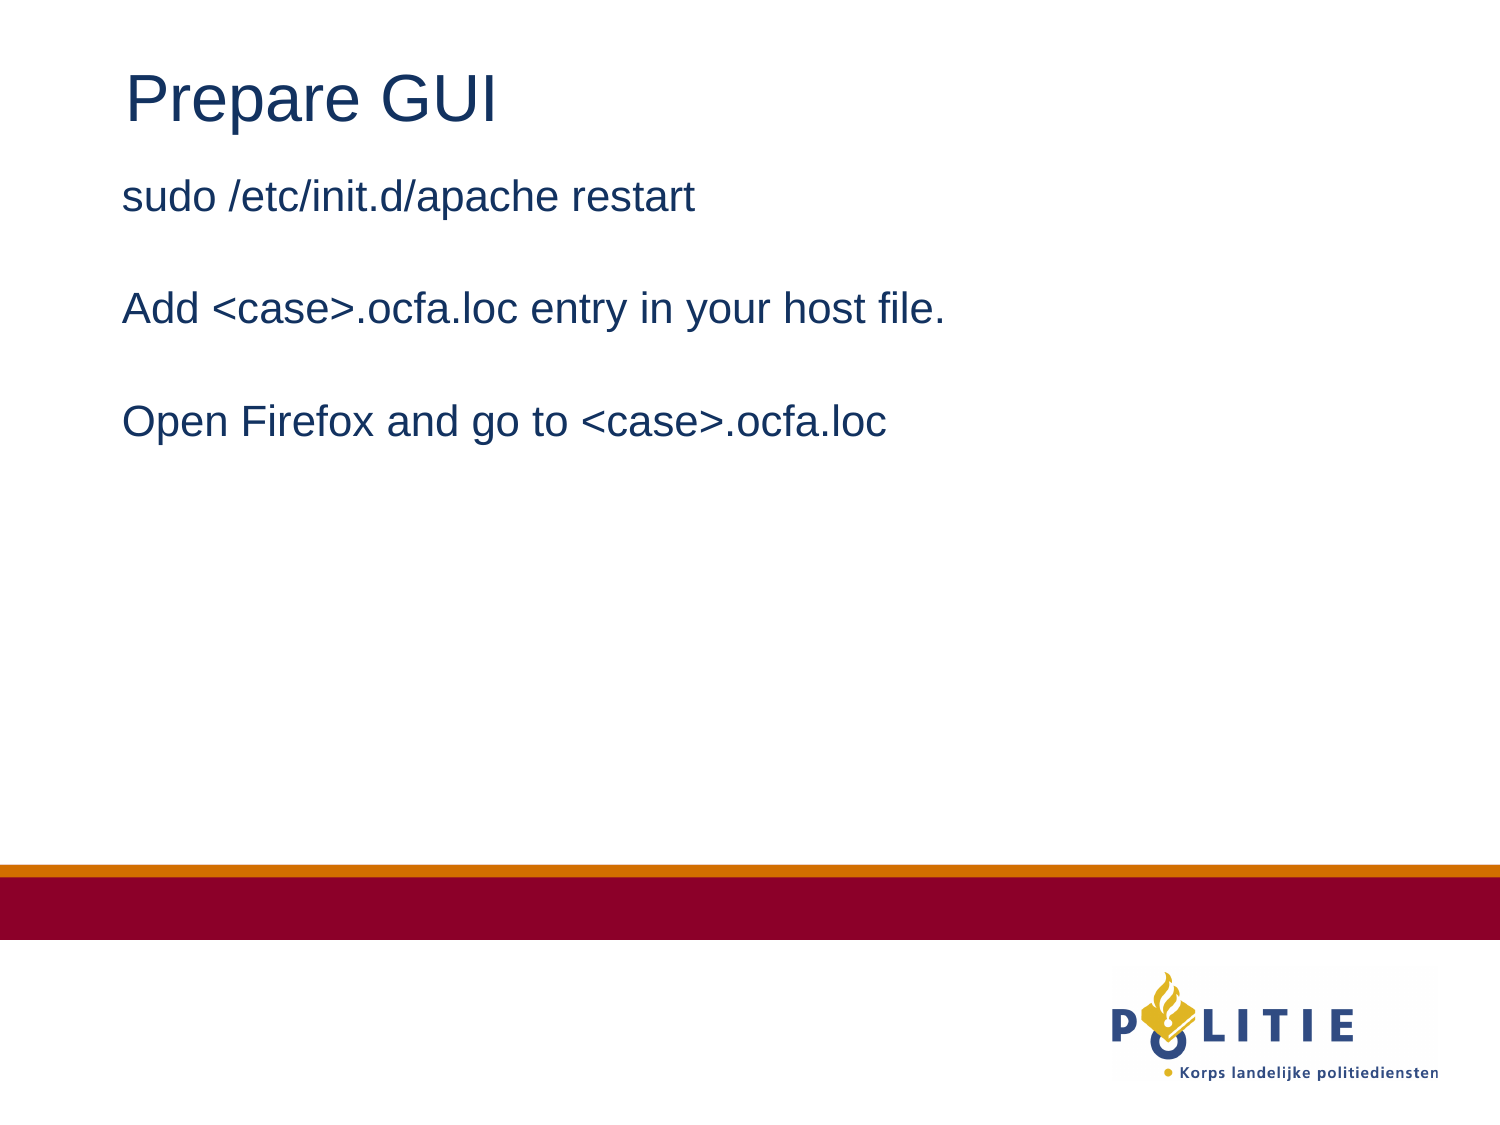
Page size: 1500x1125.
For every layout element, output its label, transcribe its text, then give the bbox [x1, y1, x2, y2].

list sudo /etc/init.d/apache restart Add <case>.ocfa.loc entry in your host file. Open Firefox and go to <case>.ocfa.loc [121, 174, 1351, 826]
picture [1112, 966, 1438, 1081]
title Prepare GUI [124, 44, 1350, 158]
